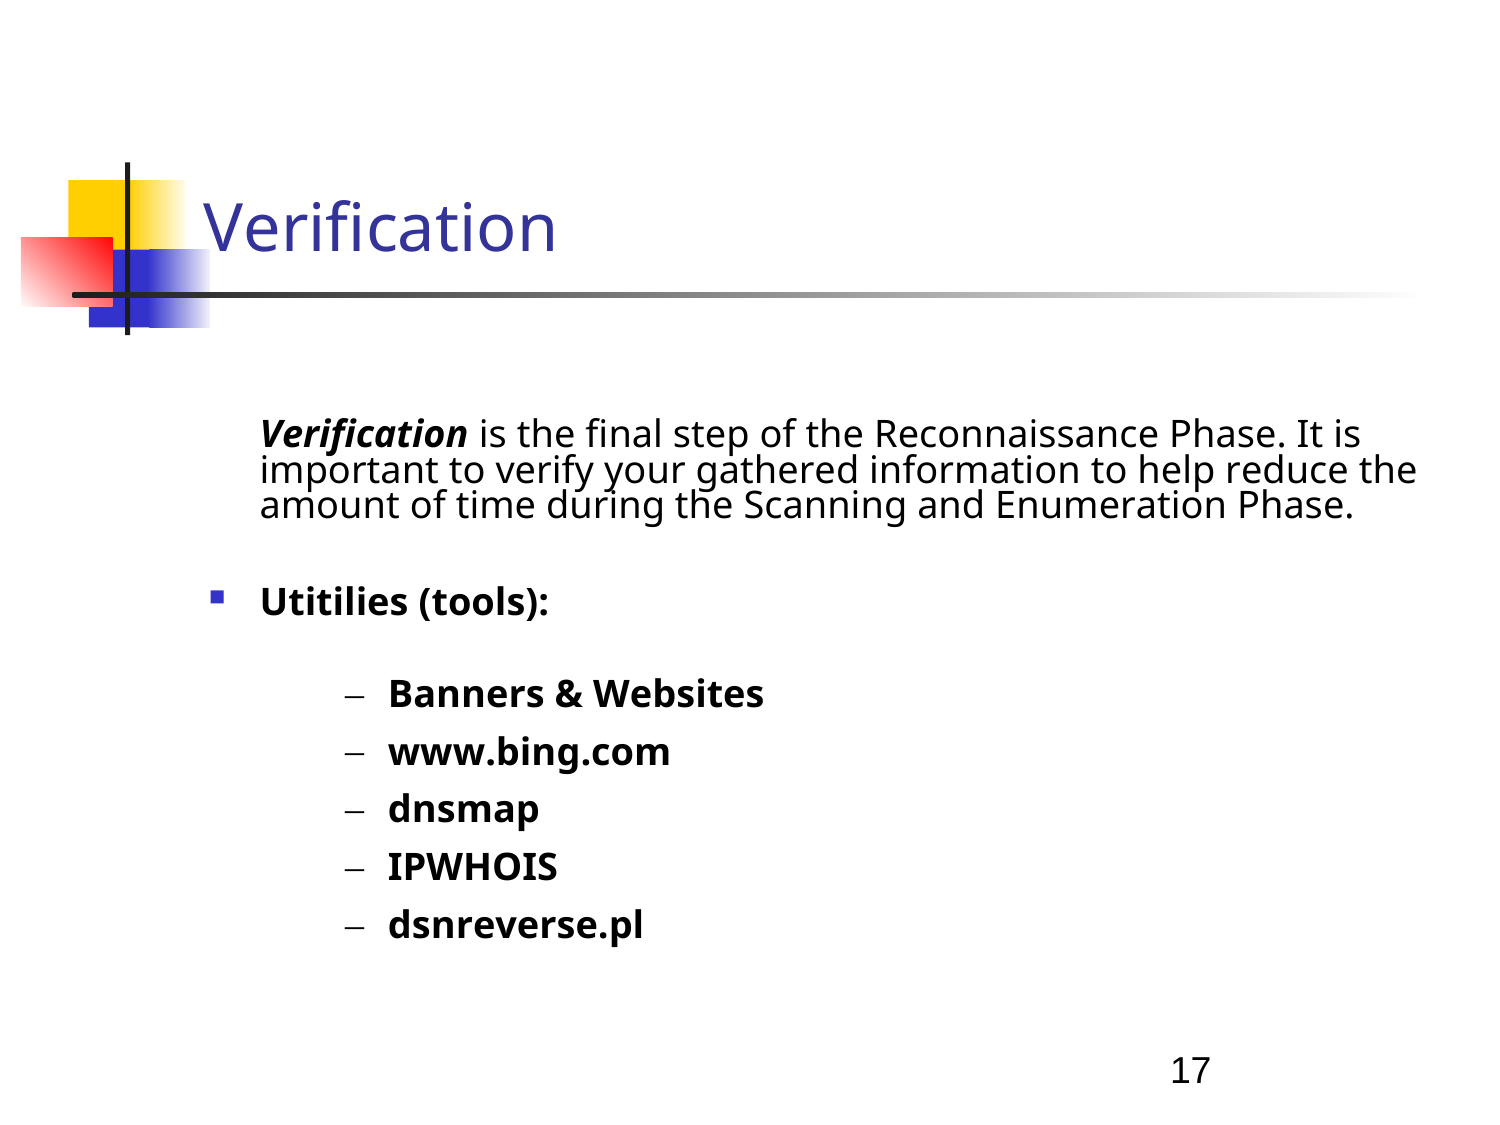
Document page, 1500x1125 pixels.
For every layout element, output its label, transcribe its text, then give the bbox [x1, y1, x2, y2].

title Verification [188, 35, 1468, 276]
list Verification is the final step of the Reconnaissance Phase. It is important to verify your gathered information to help reduce the amount of time during the Scanning and Enumeration Phase. Utitilies (tools): Banners & Websites www.bing.com dnsmap IPWHOIS dsnreverse.pl [193, 331, 1469, 1007]
